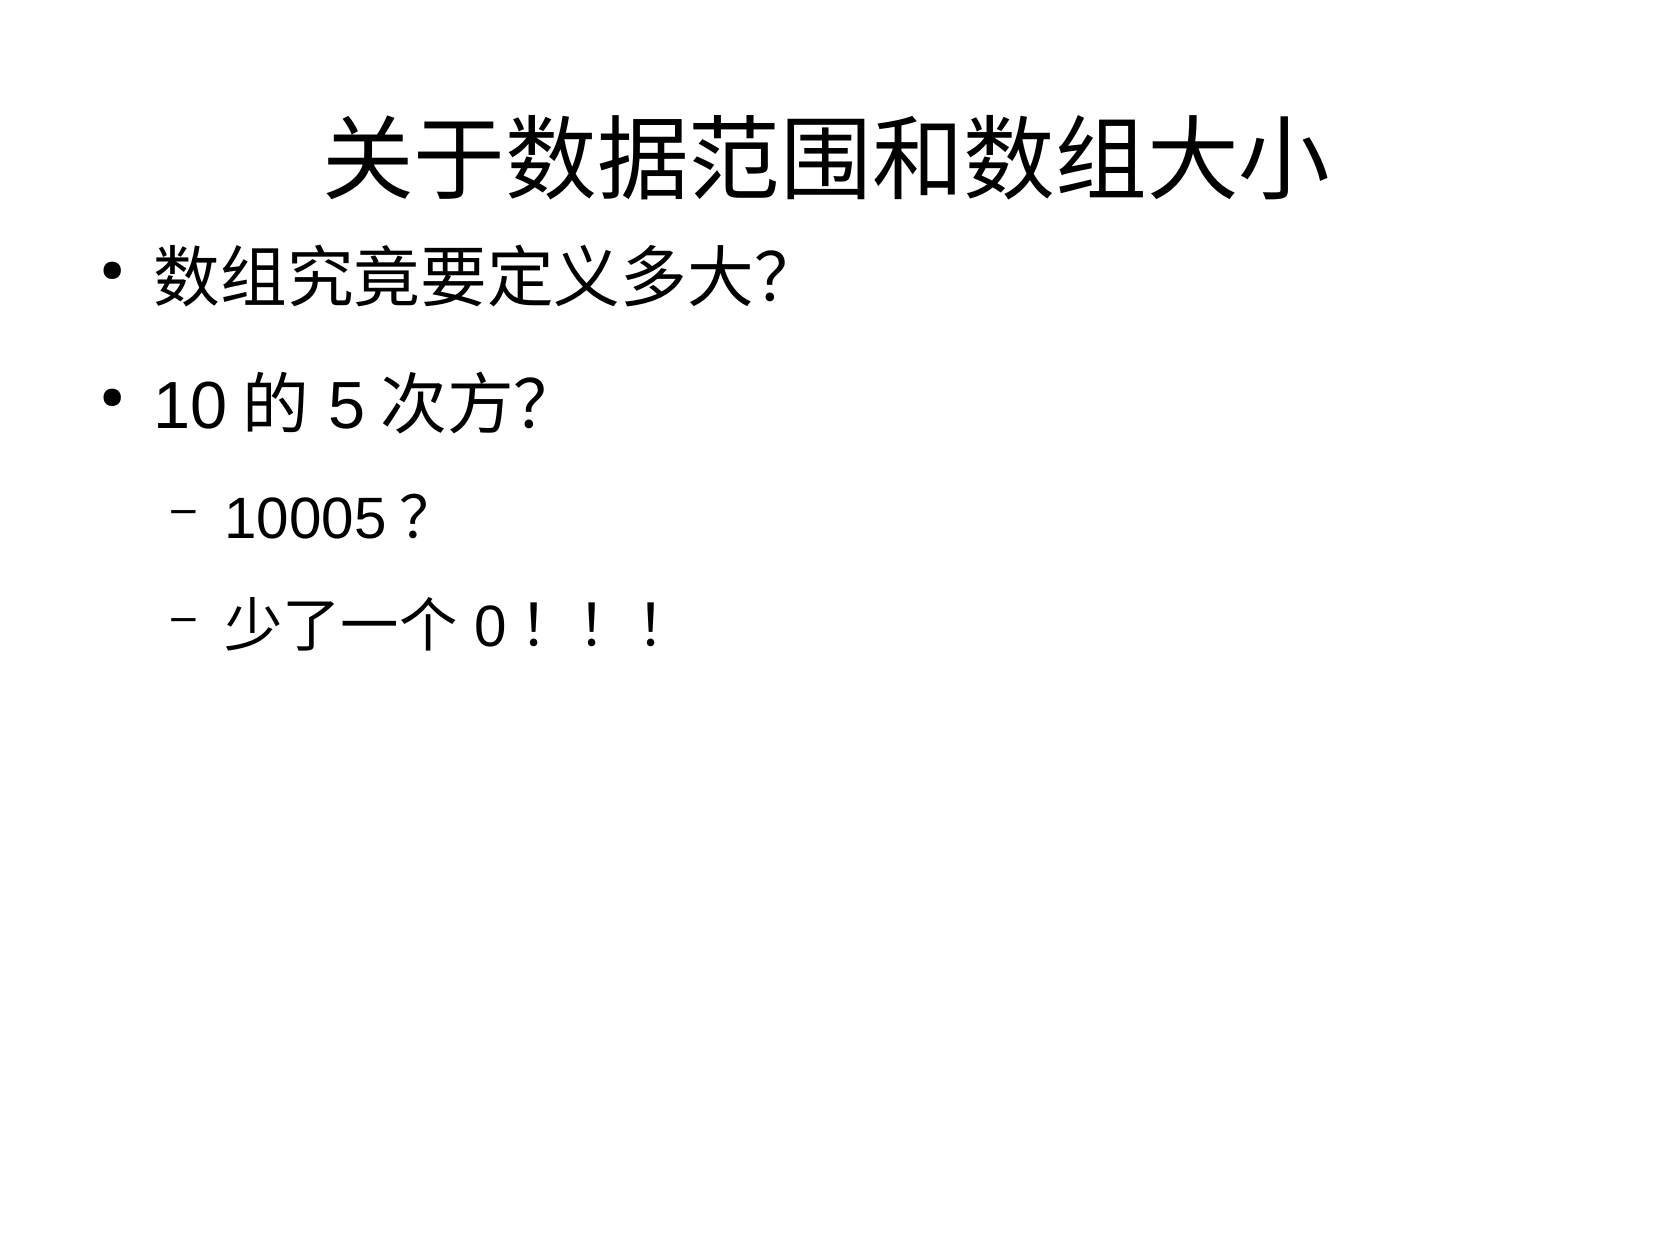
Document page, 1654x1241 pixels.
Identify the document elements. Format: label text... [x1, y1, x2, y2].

title 关于数据范围和数组大小 [82, 49, 1571, 224]
list 数组究竟要定义多大？ 10的5次方？ 10005？ 少了一个0！！！ [82, 224, 1571, 1217]
